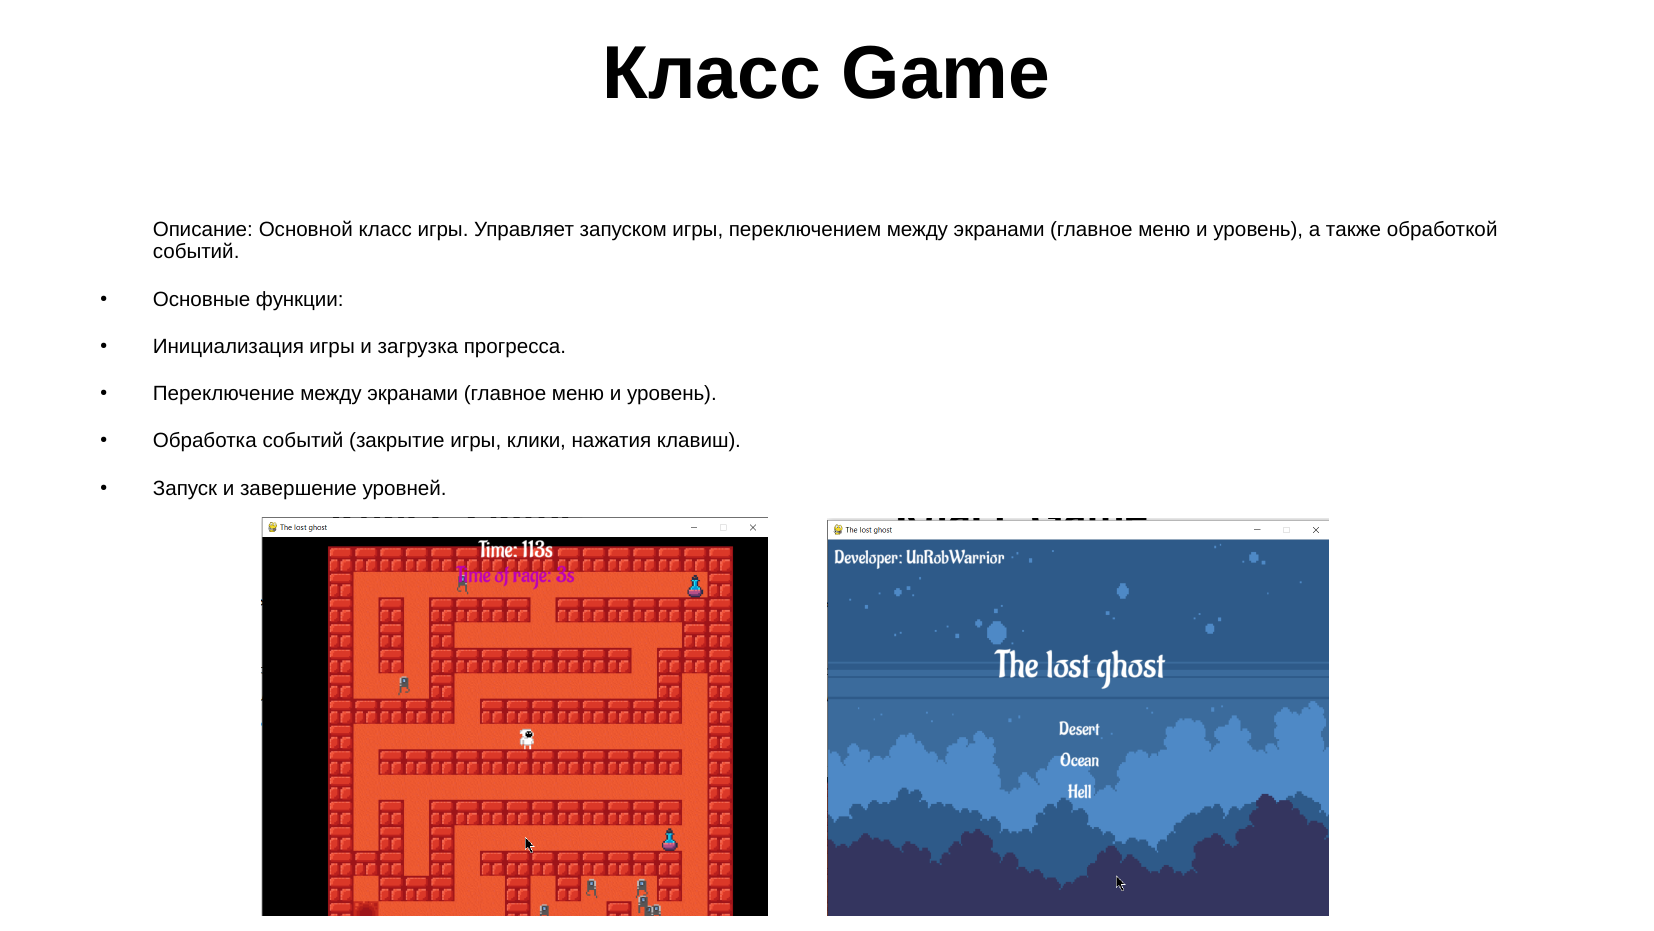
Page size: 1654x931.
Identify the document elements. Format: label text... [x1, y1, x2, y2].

title Класс Game [82, 30, 1571, 199]
list Описание: Основной класс игры. Управляет запуском игры, переключением между экранами (главное меню и уровень), а также обработкой событий. Основные функции: Инициализация игры и загрузка прогресса. Переключение между экранами (главное меню и уровень). Обработка событий (закрытие игры, клики, нажатия клавиш). Запуск и завершение уровней. [82, 217, 1571, 502]
picture [827, 518, 1329, 916]
picture [261, 517, 768, 916]
